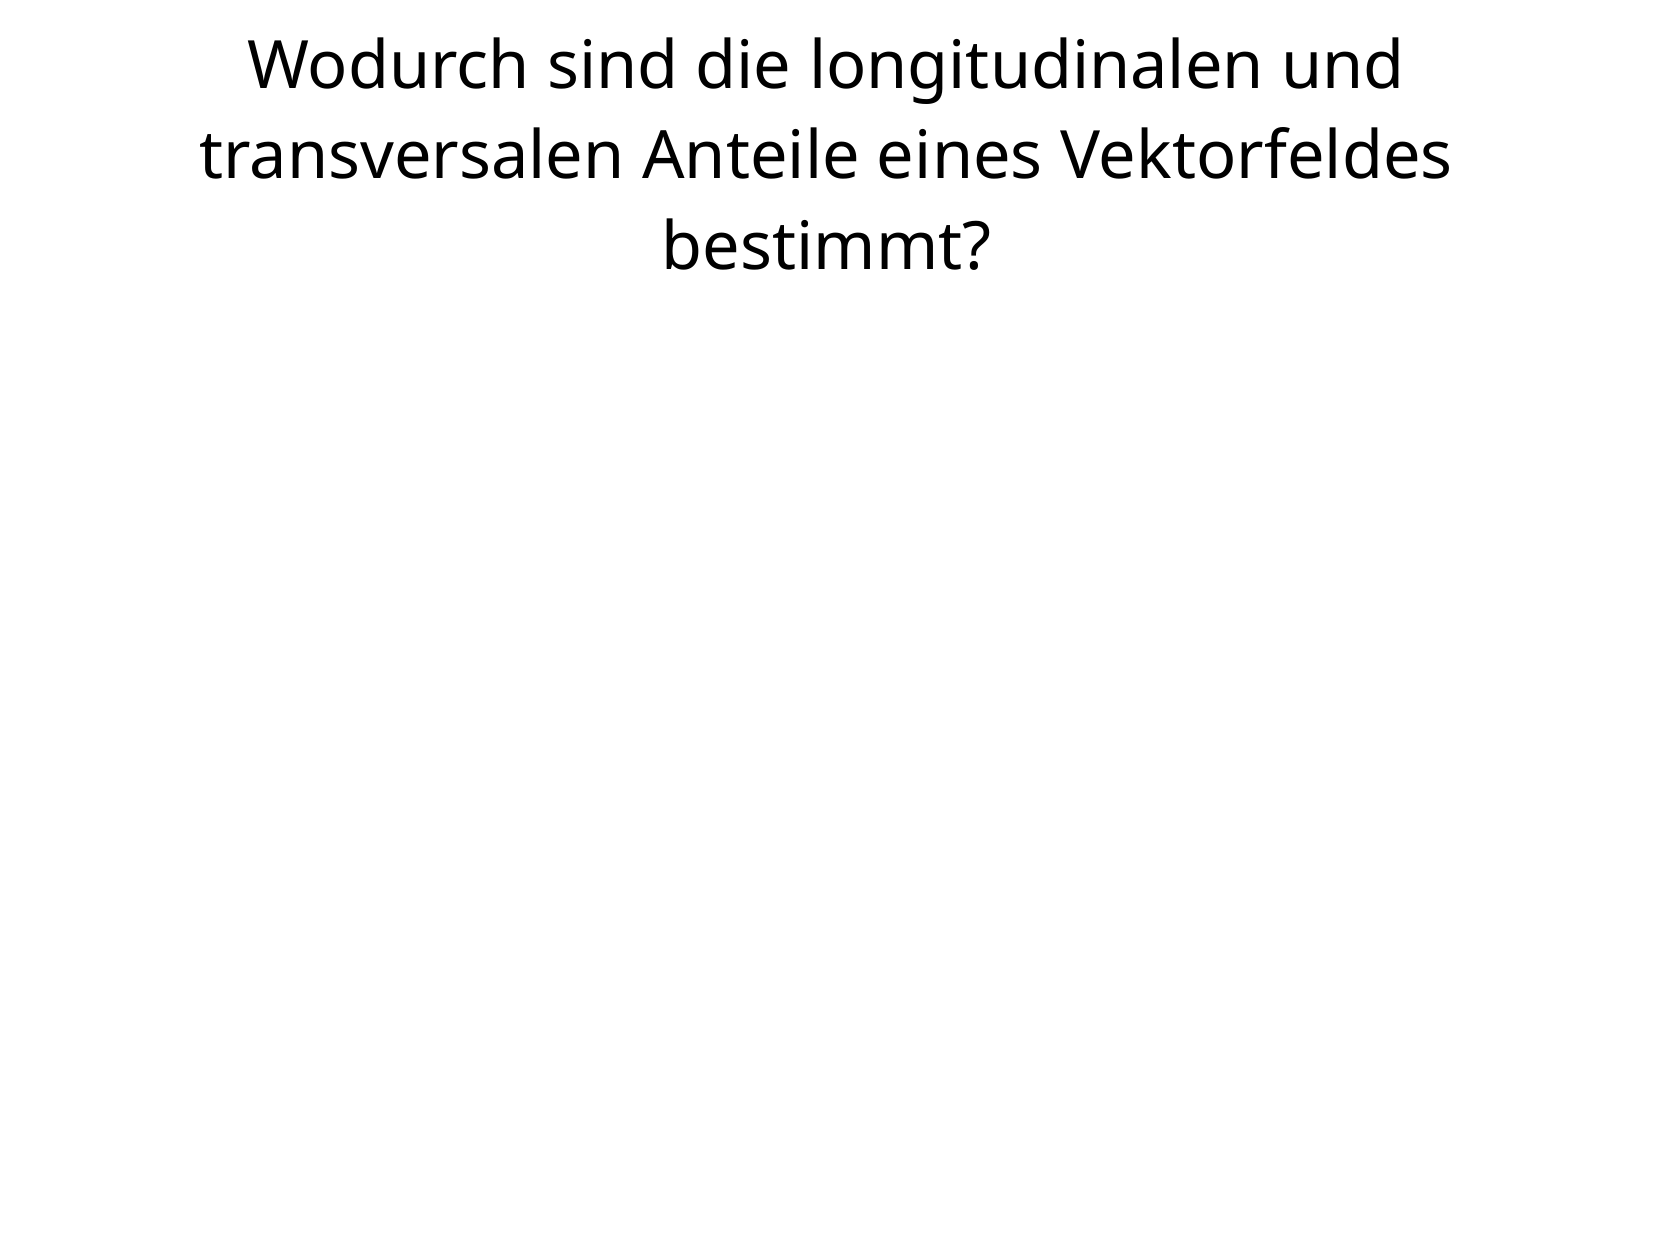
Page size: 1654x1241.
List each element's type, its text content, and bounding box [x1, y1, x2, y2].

title Wodurch sind die longitudinalen und transversalen Anteile eines Vektorfeldes bestimmt? [82, 19, 1571, 287]
